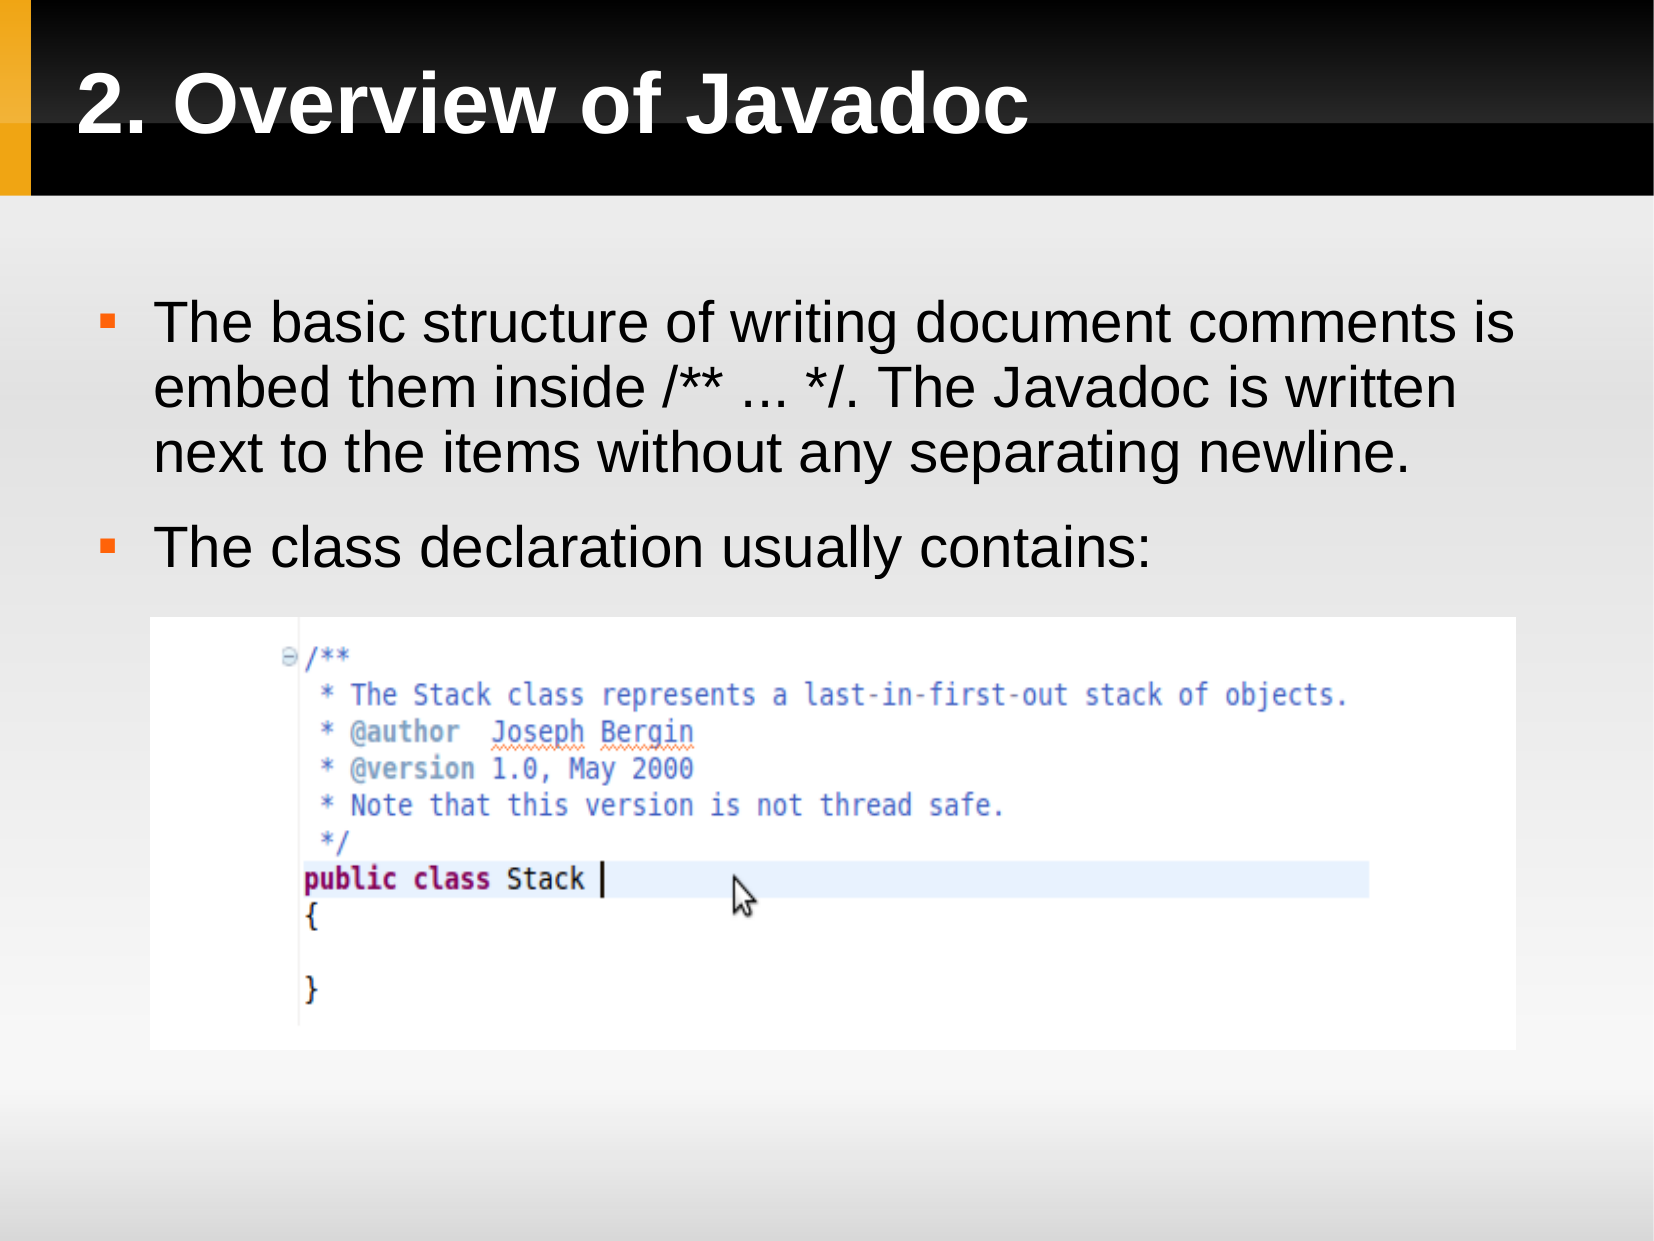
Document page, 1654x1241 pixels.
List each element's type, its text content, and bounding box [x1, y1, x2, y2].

list The basic structure of writing document comments is embed them inside /** ... */. The Javadoc is written next to the items without any separating newline. The class declaration usually contains: [82, 290, 1571, 1109]
title 2. Overview of Javadoc [76, 0, 1565, 208]
picture [0, 0, 1654, 1241]
